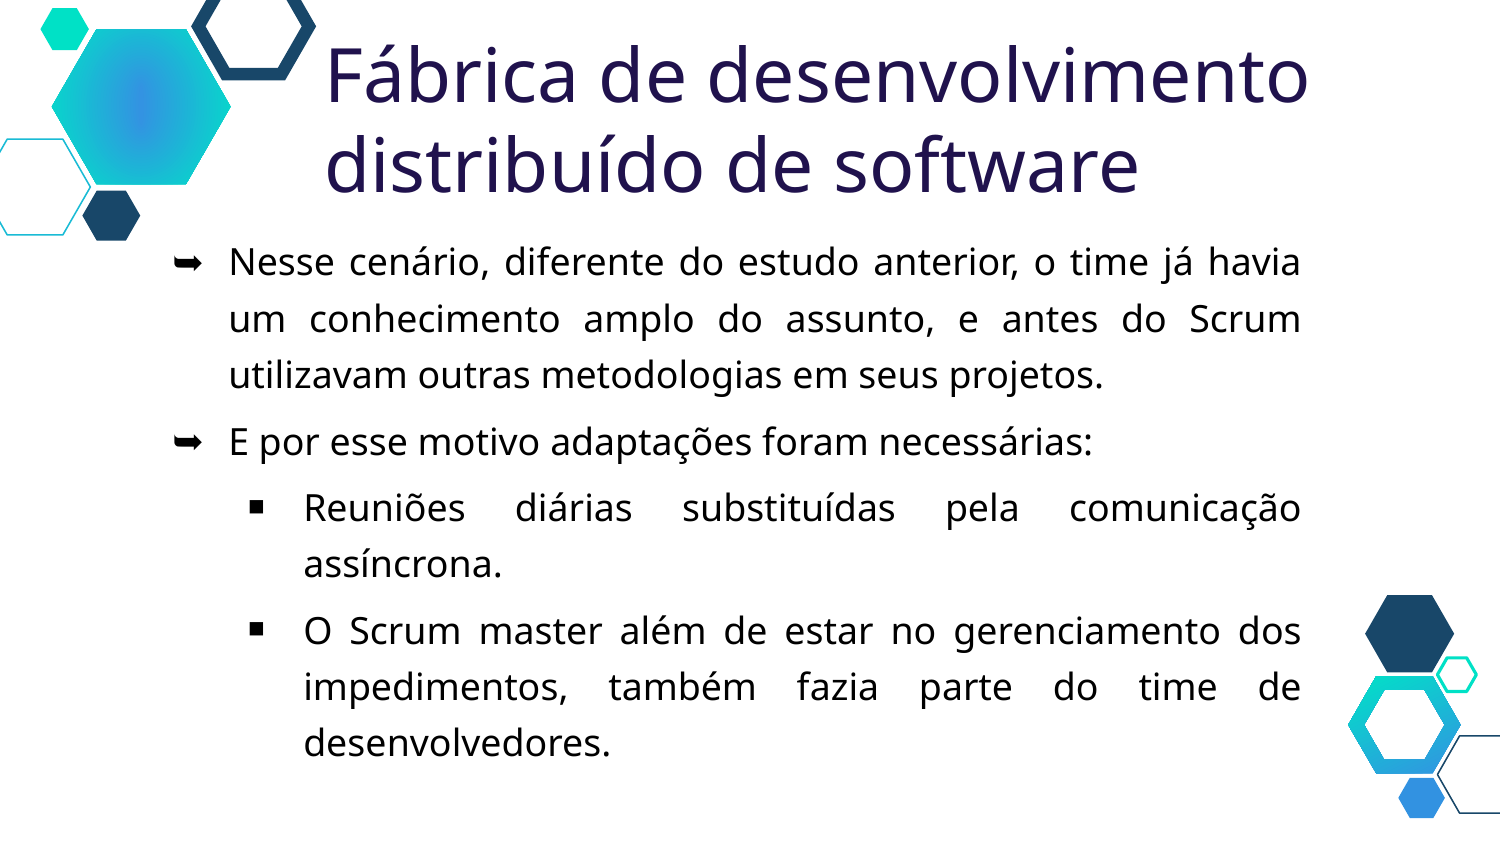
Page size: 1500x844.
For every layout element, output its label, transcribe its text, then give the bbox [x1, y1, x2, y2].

title Fábrica de desenvolvimento distribuído de software [309, 116, 1349, 222]
list Nesse cenário, diferente do estudo anterior, o time já havia um conhecimento amplo do assunto, e antes do Scrum utilizavam outras metodologias em seus projetos. E por esse motivo adaptações foram necessárias: Reuniões diárias substituídas pela comunicação assíncrona. O Scrum master além de estar no gerenciamento dos impedimentos, também fazia parte do time de desenvolvedores. [138, 212, 1318, 750]
